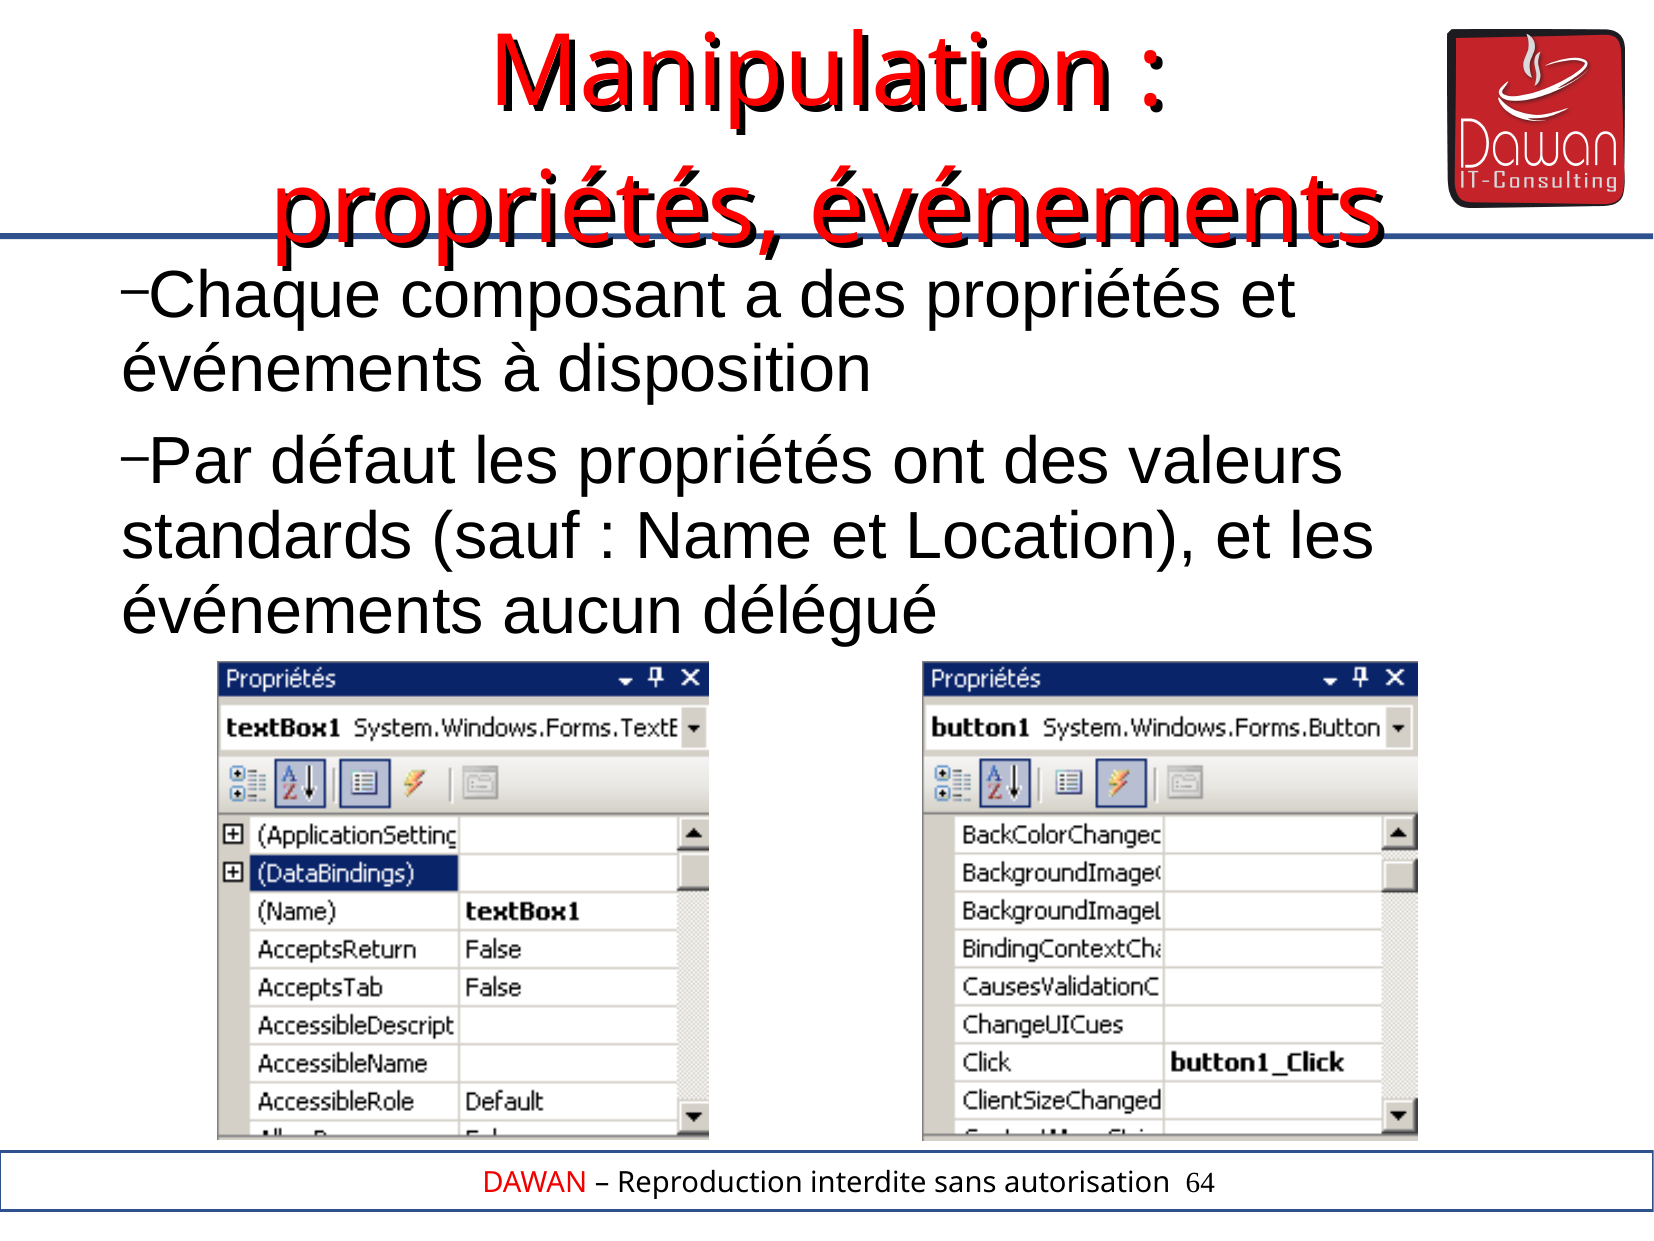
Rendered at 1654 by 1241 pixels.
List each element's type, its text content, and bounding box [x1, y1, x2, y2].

picture [922, 661, 1418, 1141]
text_box [1185, 1163, 1565, 1228]
picture [217, 661, 709, 1140]
text_box Chaque composant a des propriétés et événements à disposition Par défaut les propriétés ont des valeurs standards (sauf : Name et Location), et les événements aucun délégué [106, 249, 1554, 1090]
text_box Manipulation : propriétés, événements [88, 0, 1565, 239]
